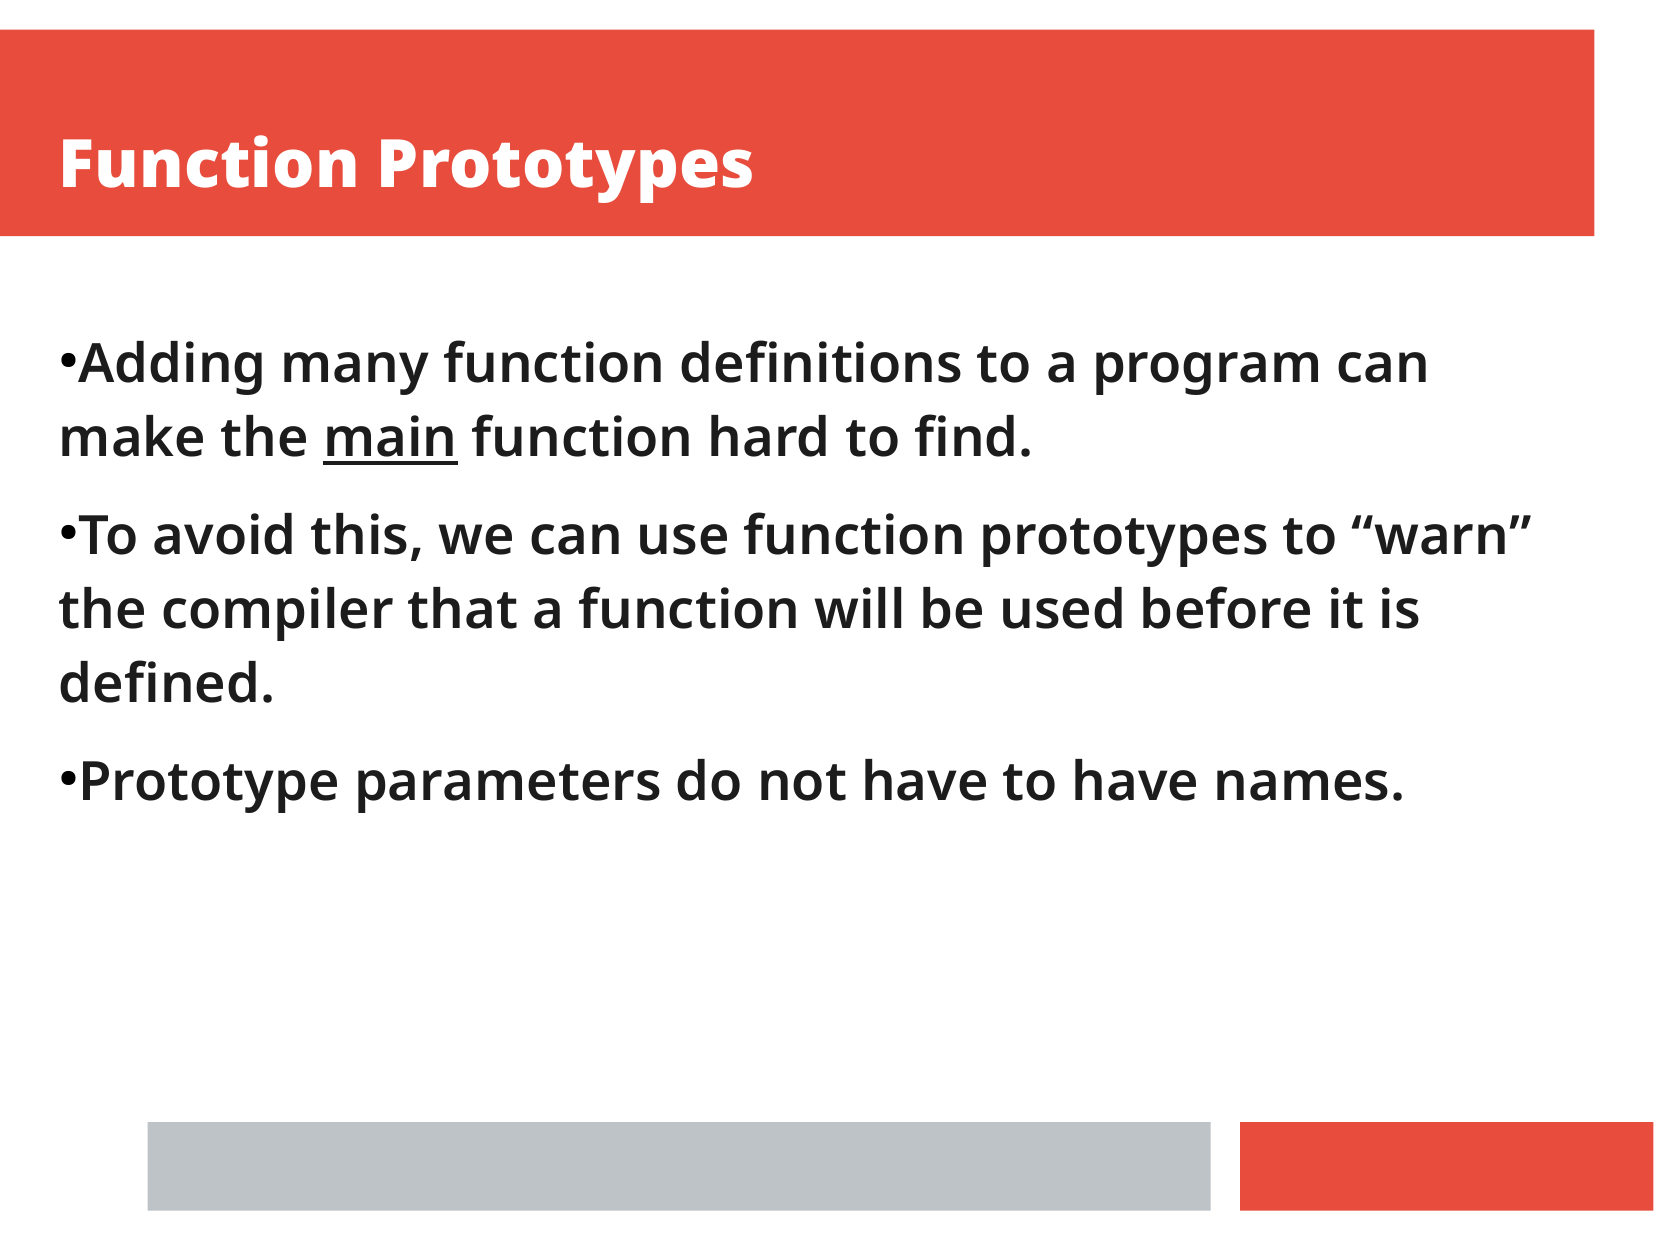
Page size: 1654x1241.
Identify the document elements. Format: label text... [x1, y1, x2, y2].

list Adding many function definitions to a program can make the main function hard to find. To avoid this, we can use function prototypes to “warn” the compiler that a function will be used before it is defined. Prototype parameters do not have to have names. [59, 324, 1565, 1093]
title Function Prototypes [59, 59, 1595, 207]
